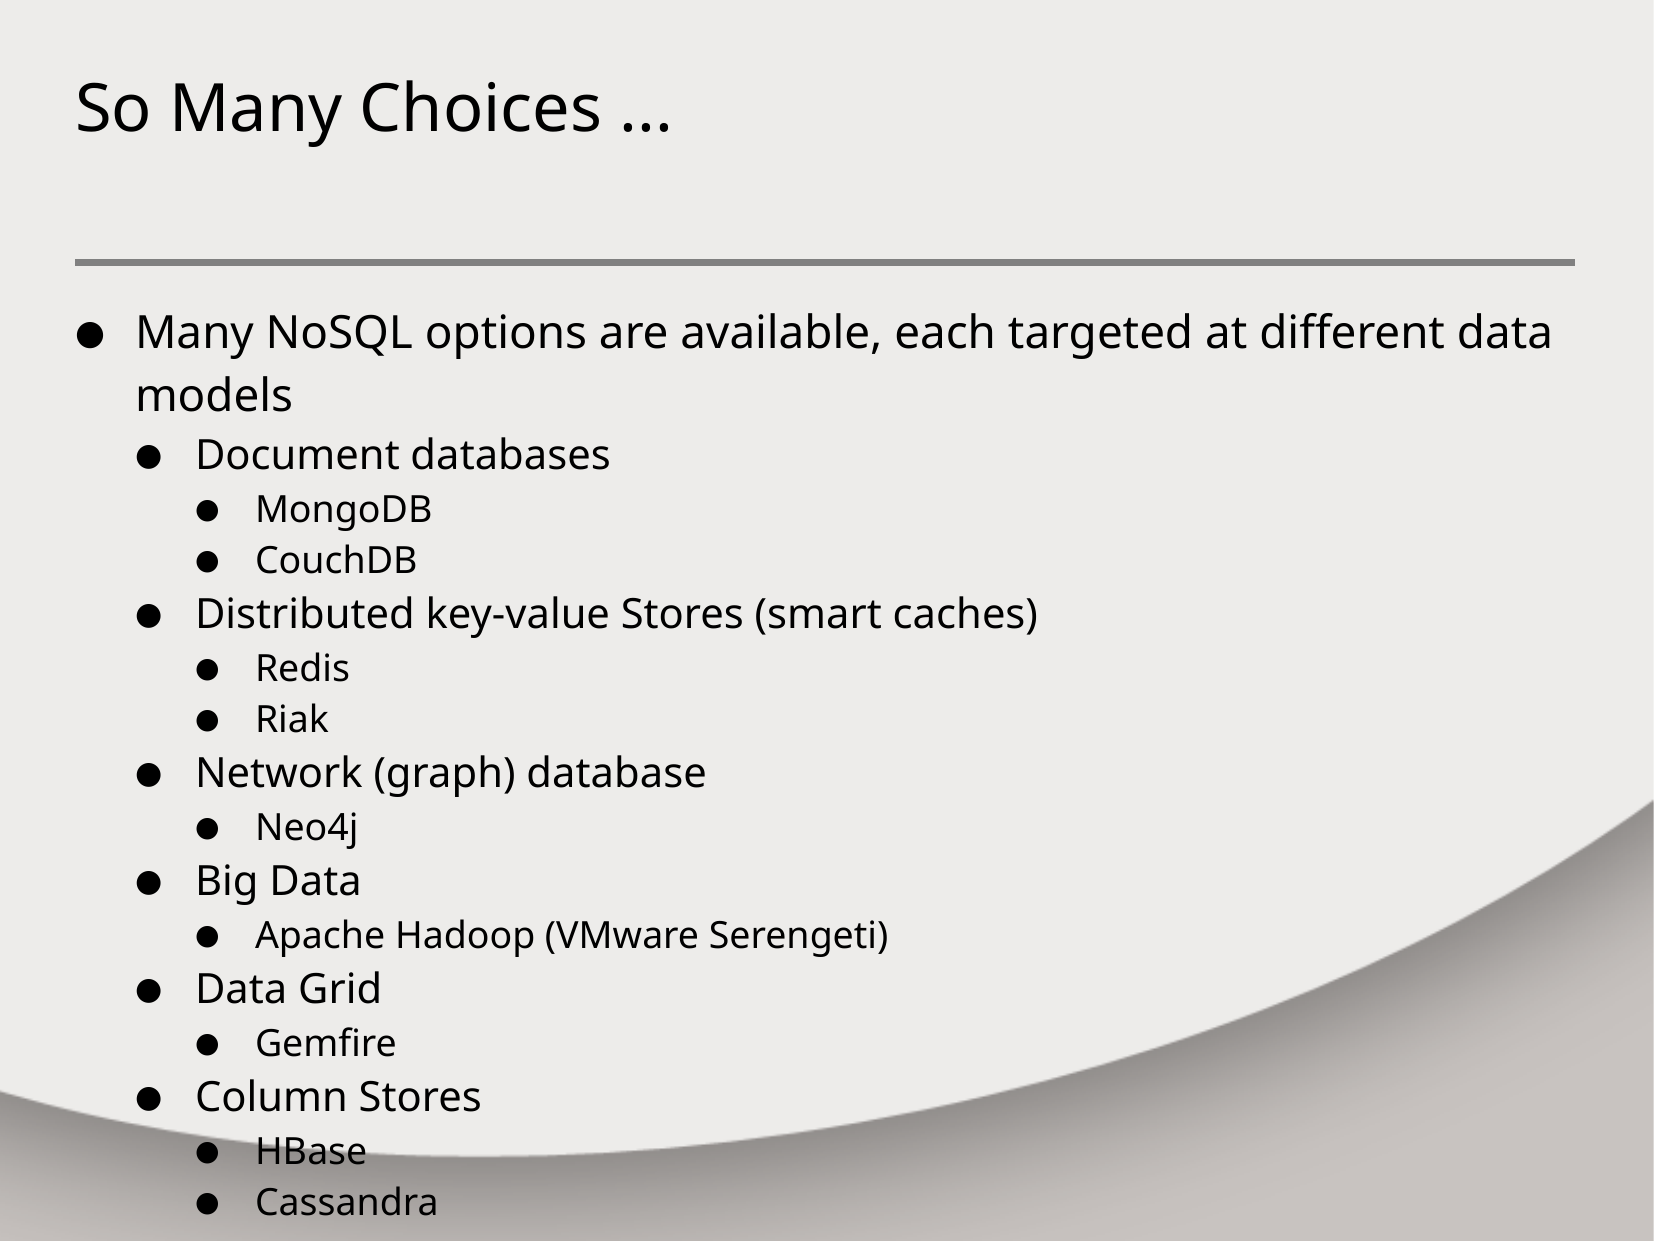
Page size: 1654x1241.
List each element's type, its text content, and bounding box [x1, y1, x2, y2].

title So Many Choices ... [75, 75, 1576, 226]
picture [0, 0, 1654, 1241]
list Many NoSQL options are available, each targeted at different data models Document databases MongoDB CouchDB Distributed key-value Stores (smart caches) Redis Riak Network (graph) database Neo4j Big Data Apache Hadoop (VMware Serengeti) Data Grid Gemfire Column Stores HBase Cassandra [75, 300, 1576, 1163]
